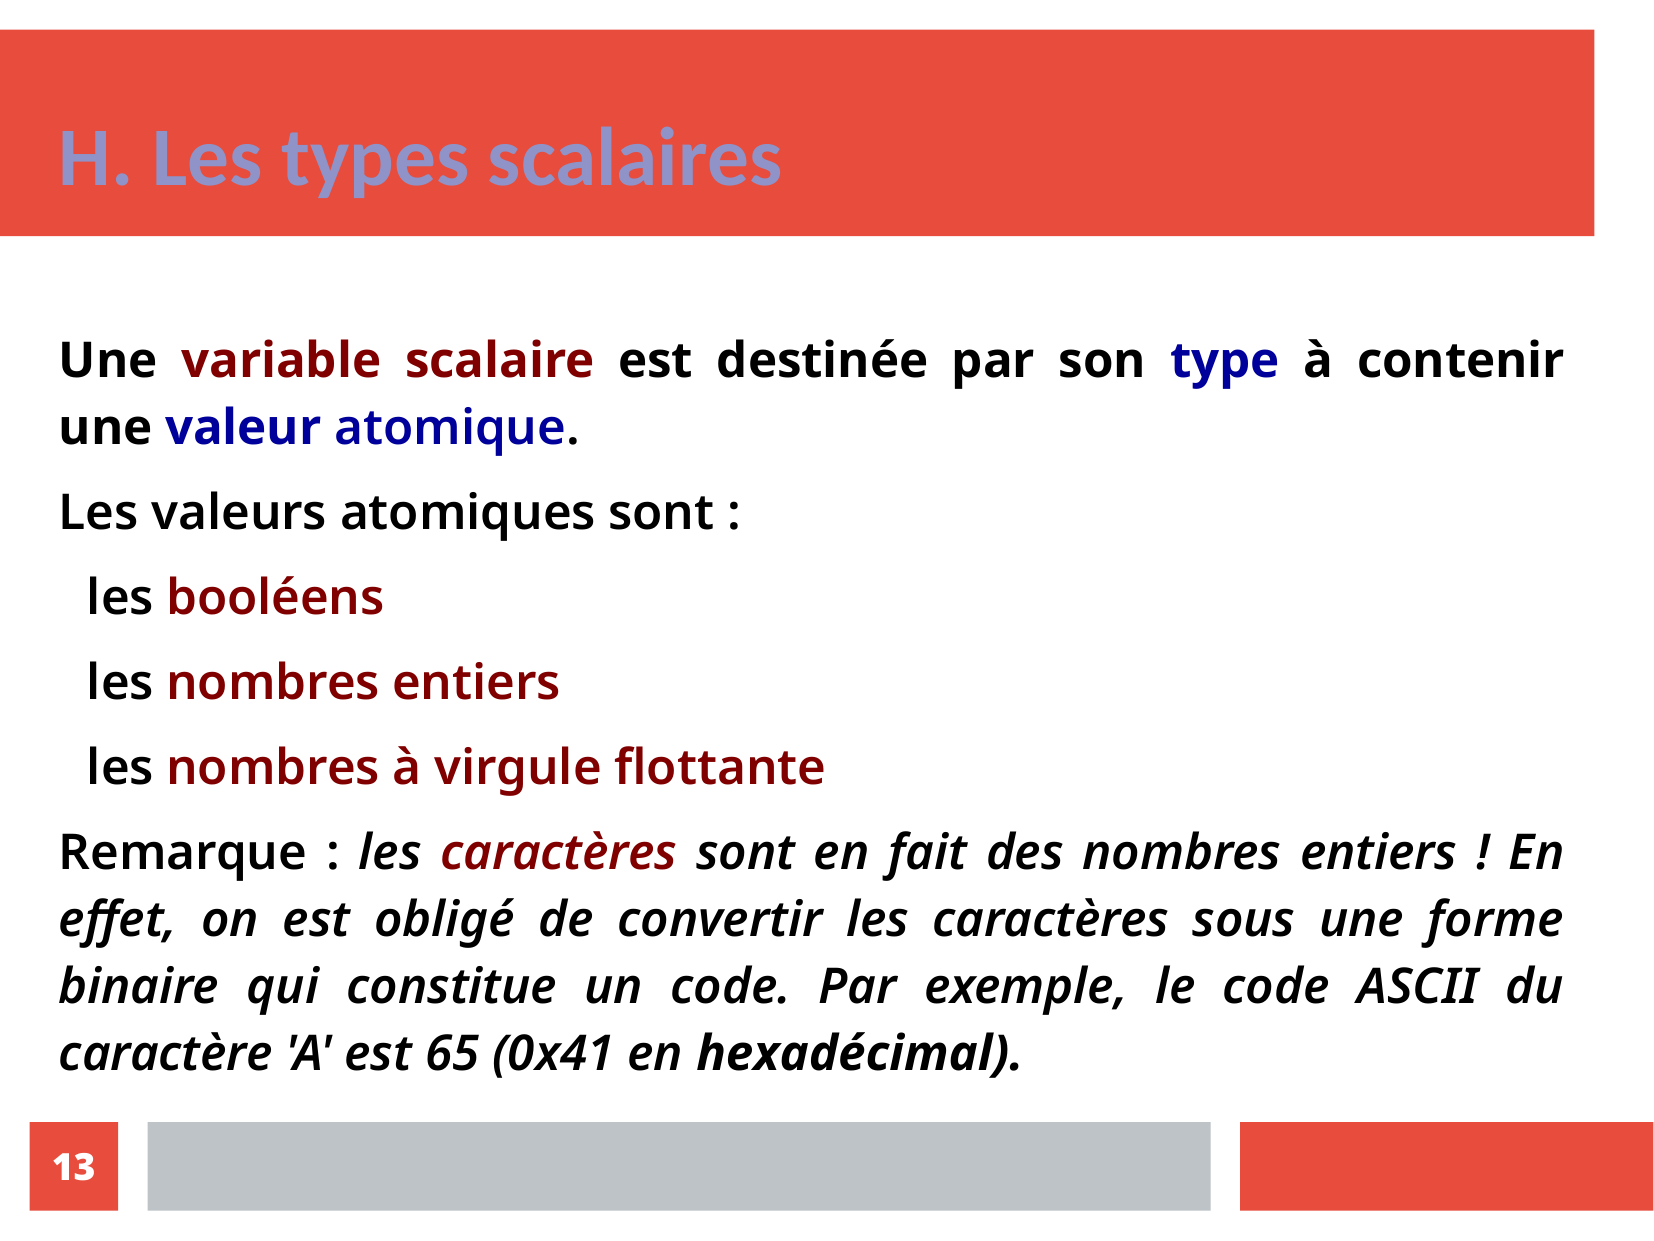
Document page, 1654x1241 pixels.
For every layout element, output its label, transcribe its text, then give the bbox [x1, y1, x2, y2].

list Une variable scalaire est destinée par son type à contenir une valeur atomique. Les valeurs atomiques sont : les booléens les nombres entiers les nombres à virgule flottante Remarque : les caractères sont en fait des nombres entiers ! En effet, on est obligé de convertir les caractères sous une forme binaire qui constitue un code. Par exemple, le code ASCII du caractère 'A' est 65 (0x41 en hexadécimal). [59, 324, 1565, 1093]
title H. Les types scalaires [59, 59, 1595, 207]
